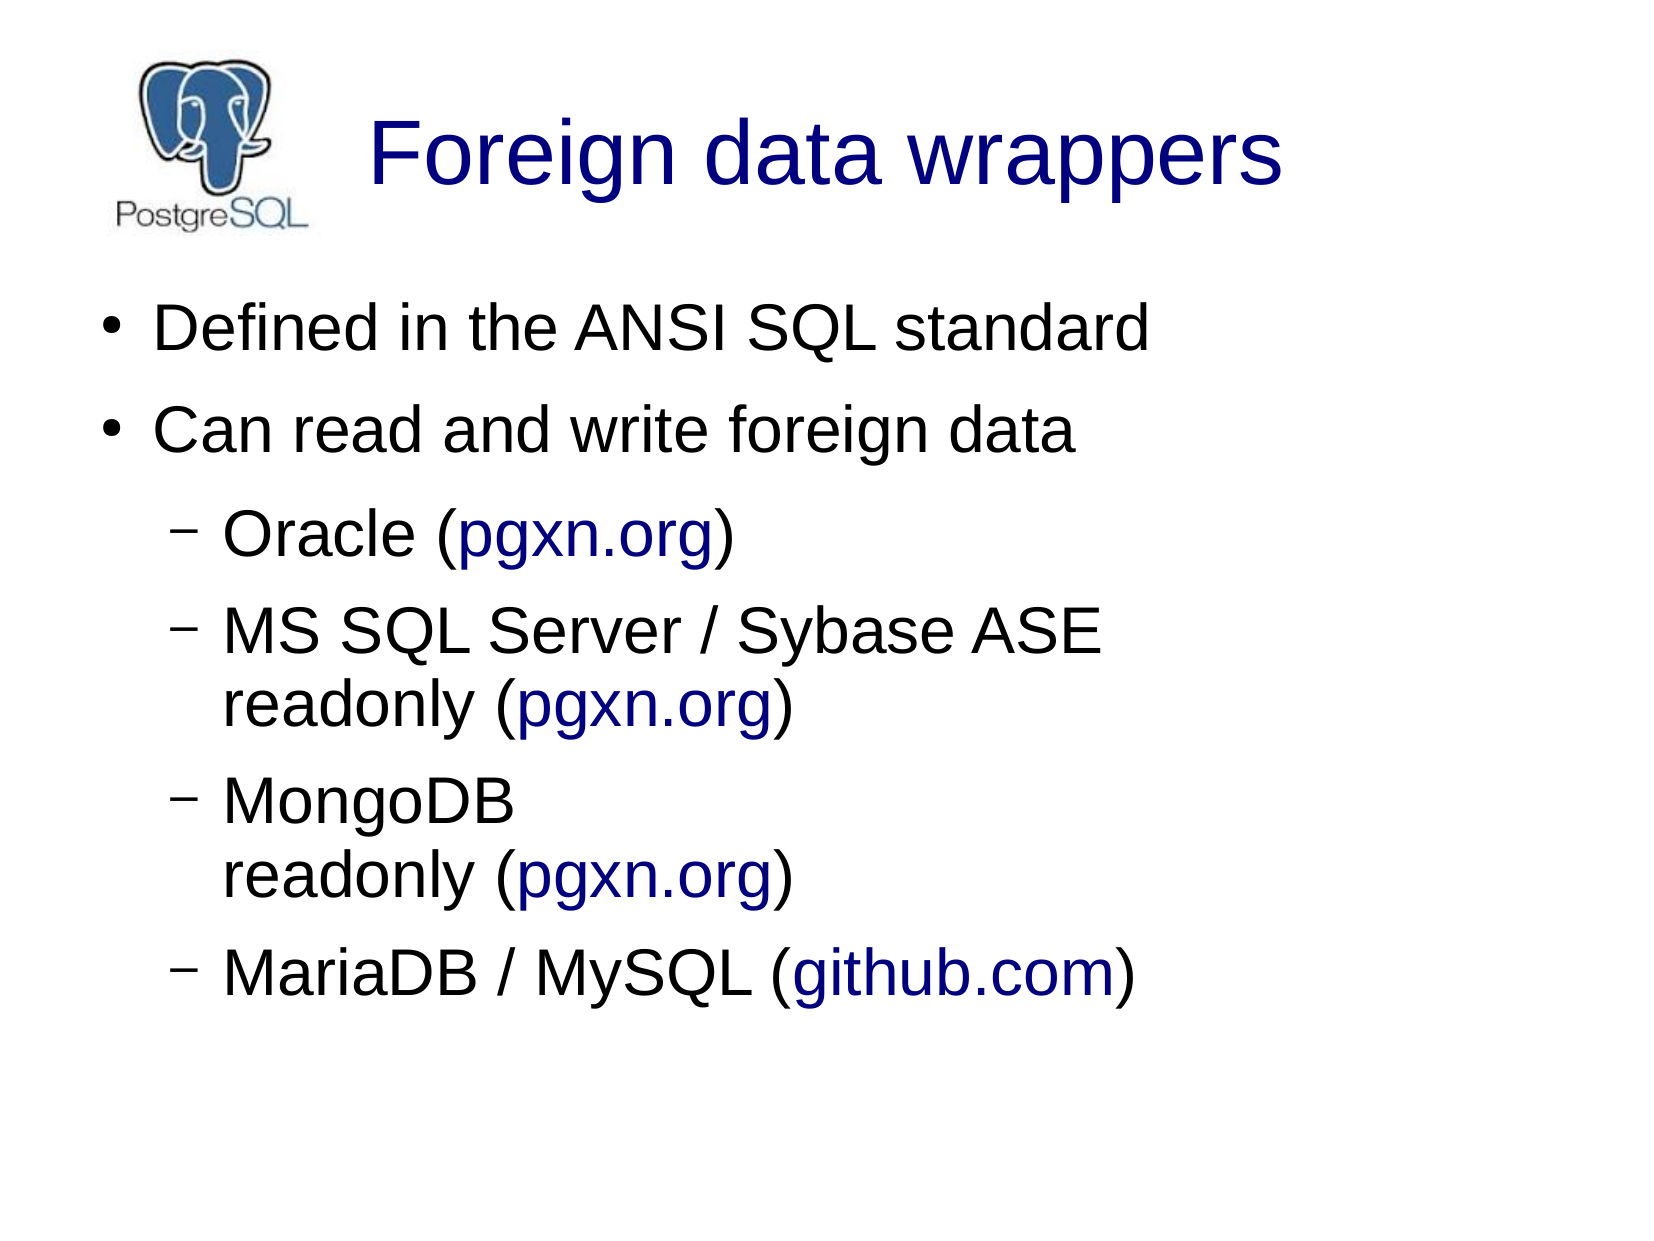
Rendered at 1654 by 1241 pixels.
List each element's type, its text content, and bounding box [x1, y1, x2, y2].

picture [58, 50, 356, 237]
list Defined in the ANSI SQL standard Can read and write foreign data Oracle (pgxn.org) MS SQL Server / Sybase ASE readonly (pgxn.org) MongoDB readonly (pgxn.org) MariaDB / MySQL (github.com) [82, 290, 1538, 1010]
title Foreign data wrappers [82, 49, 1571, 257]
